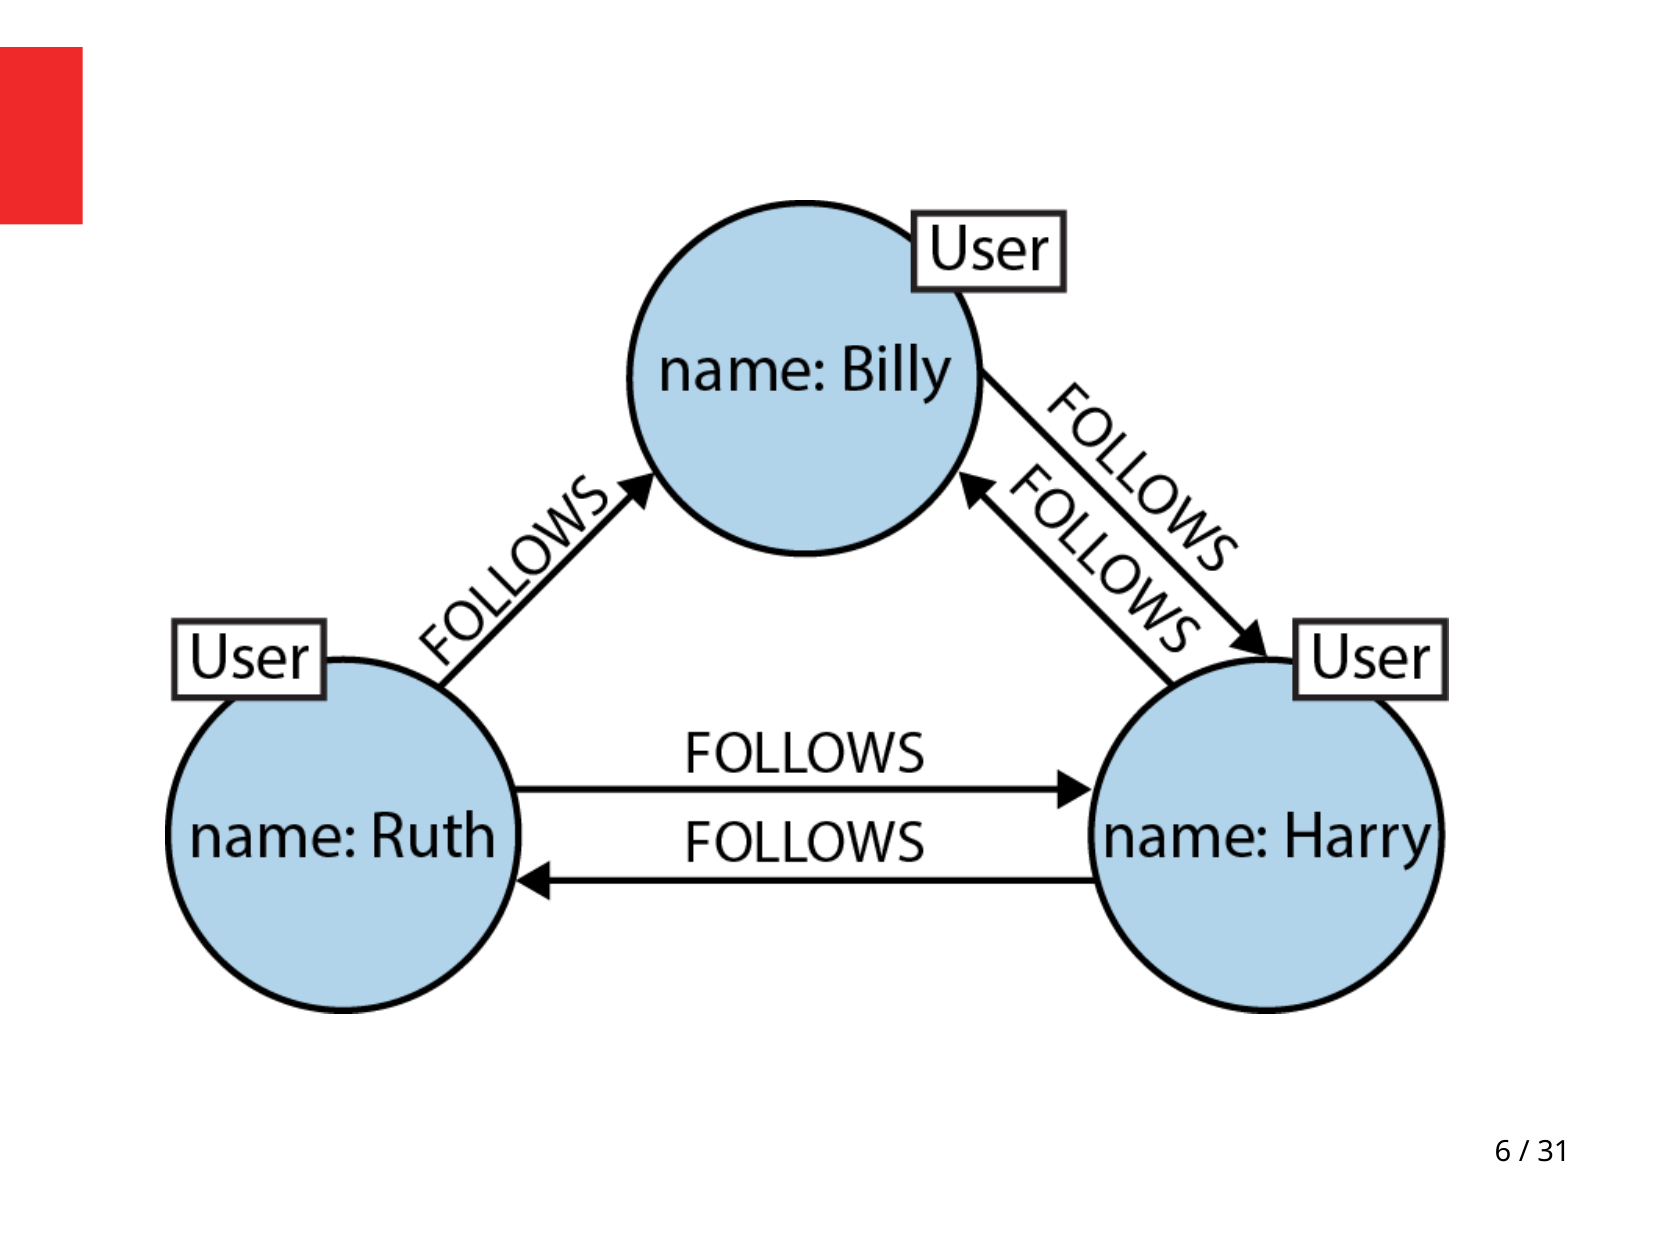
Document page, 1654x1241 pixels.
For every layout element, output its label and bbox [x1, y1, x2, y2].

picture [165, 200, 1449, 1014]
